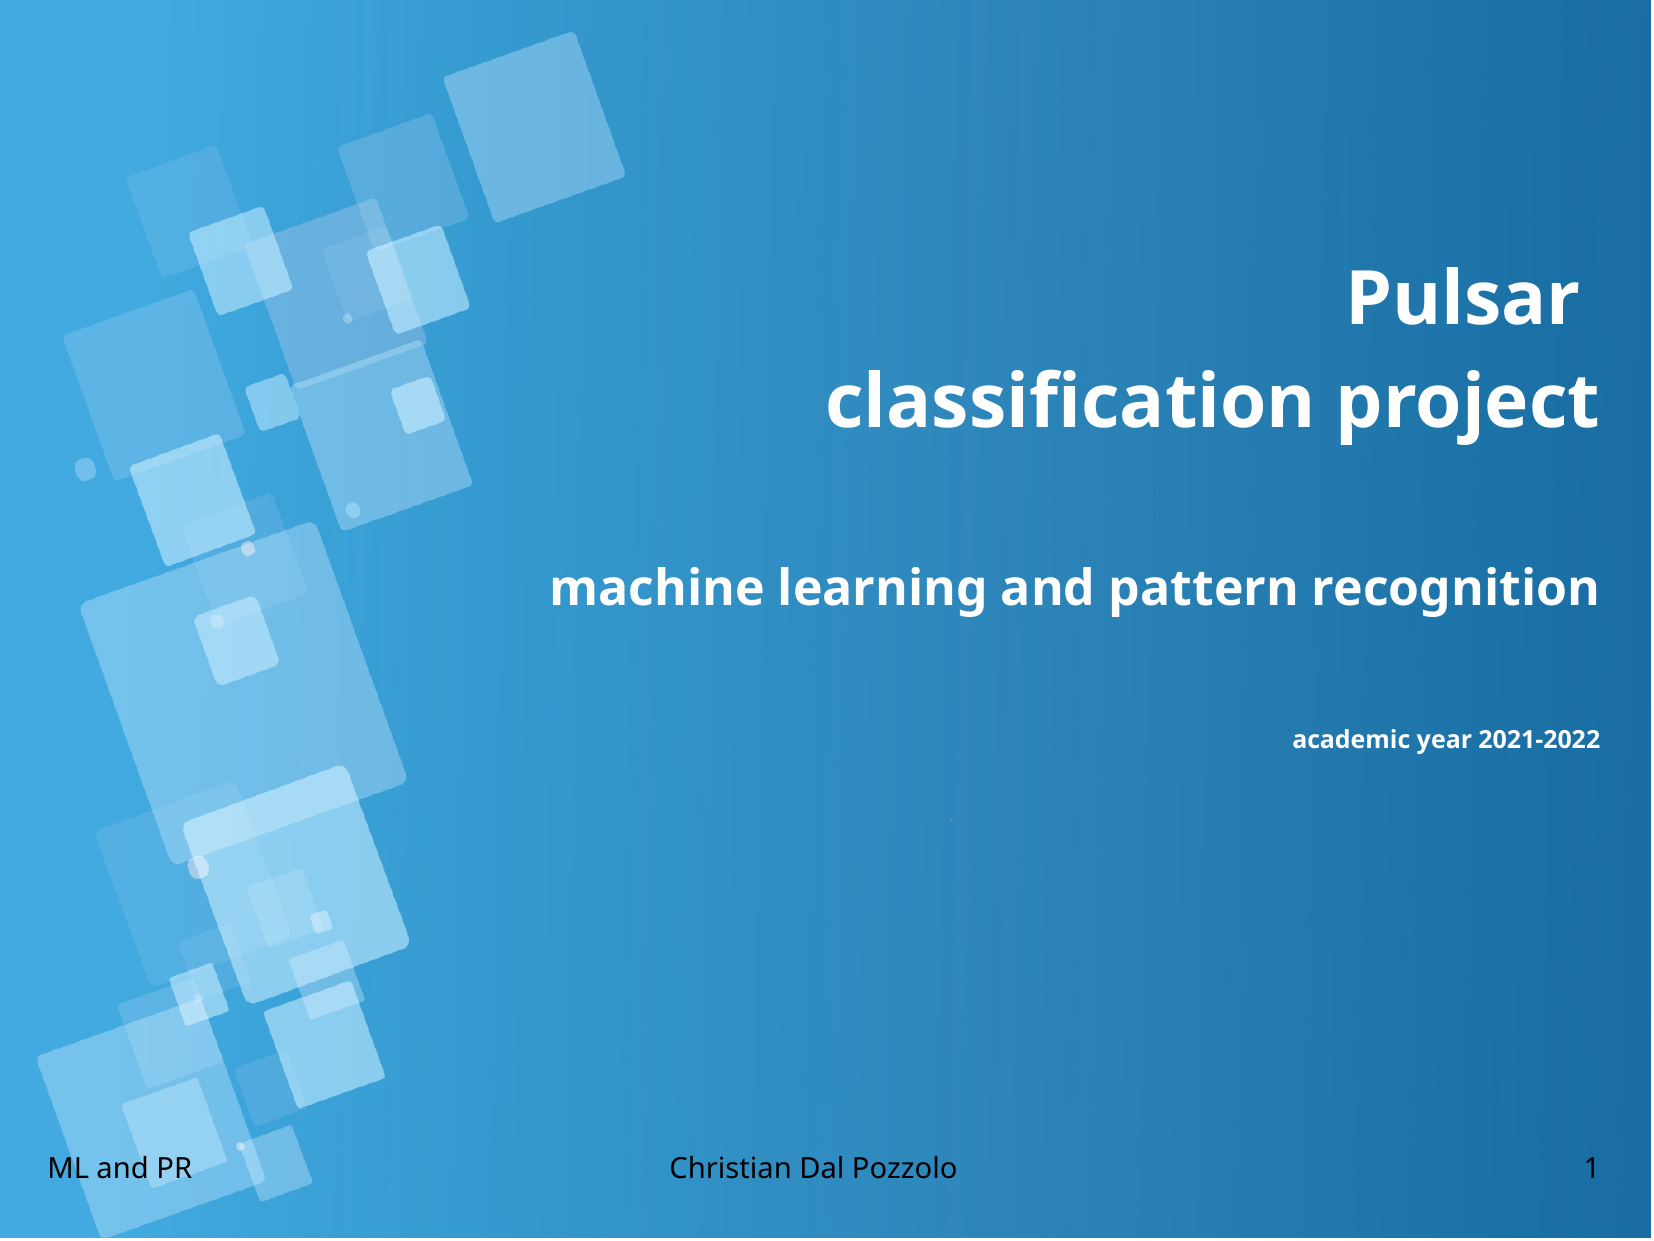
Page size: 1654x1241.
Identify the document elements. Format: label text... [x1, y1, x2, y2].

picture [0, 0, 1651, 1238]
title Pulsar classification project machine learning and pattern recognition academic year 2021-2022 [412, 282, 1601, 719]
